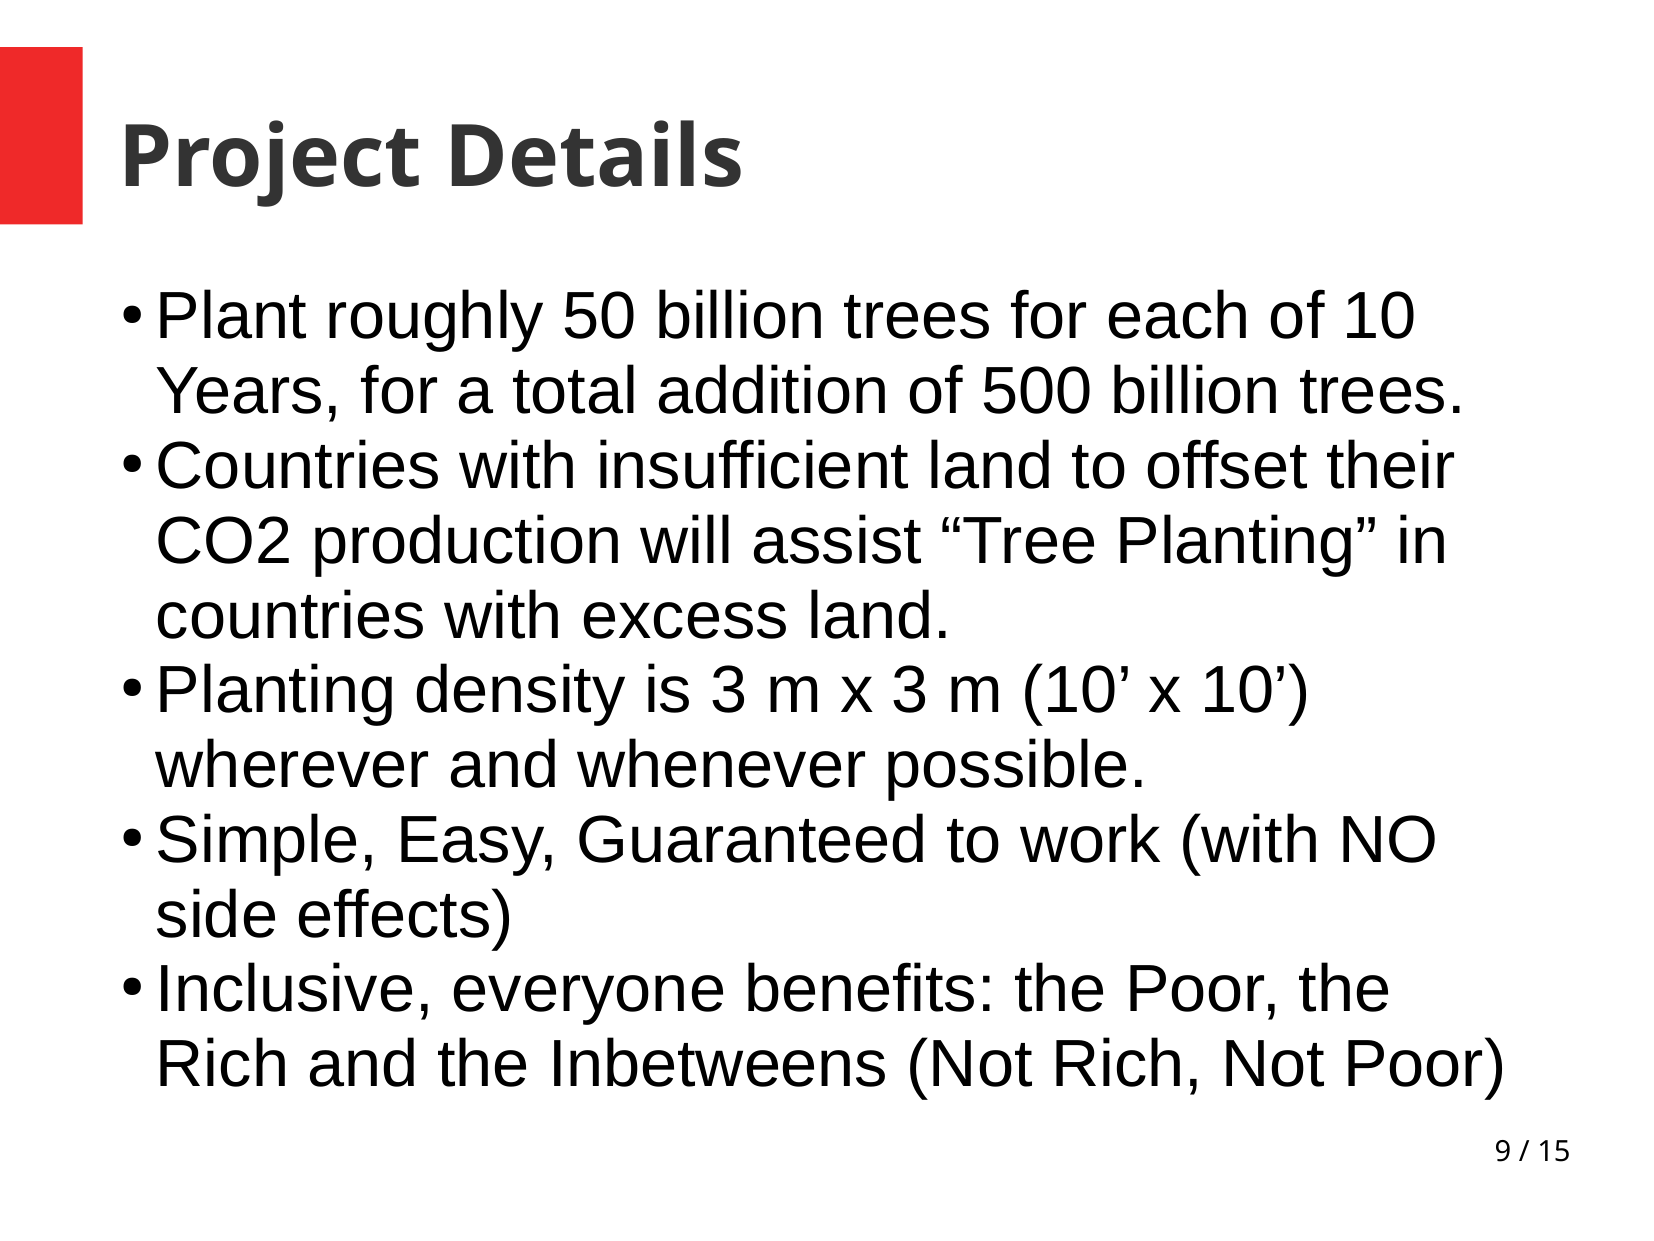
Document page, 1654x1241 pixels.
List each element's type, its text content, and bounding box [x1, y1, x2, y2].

title Project Details [118, 49, 1571, 257]
subtitle Plant roughly 50 billion trees for each of 10 Years, for a total addition of 500 billion trees. Countries with insufficient land to offset their CO2 production will assist “Tree Planting” in countries with excess land. Planting density is 3 m x 3 m (10’ x 10’) wherever and whenever possible. Simple, Easy, Guaranteed to work (with NO side effects) Inclusive, everyone benefits: the Poor, the Rich and the Inbetweens (Not Rich, Not Poor) [120, 278, 1538, 1102]
